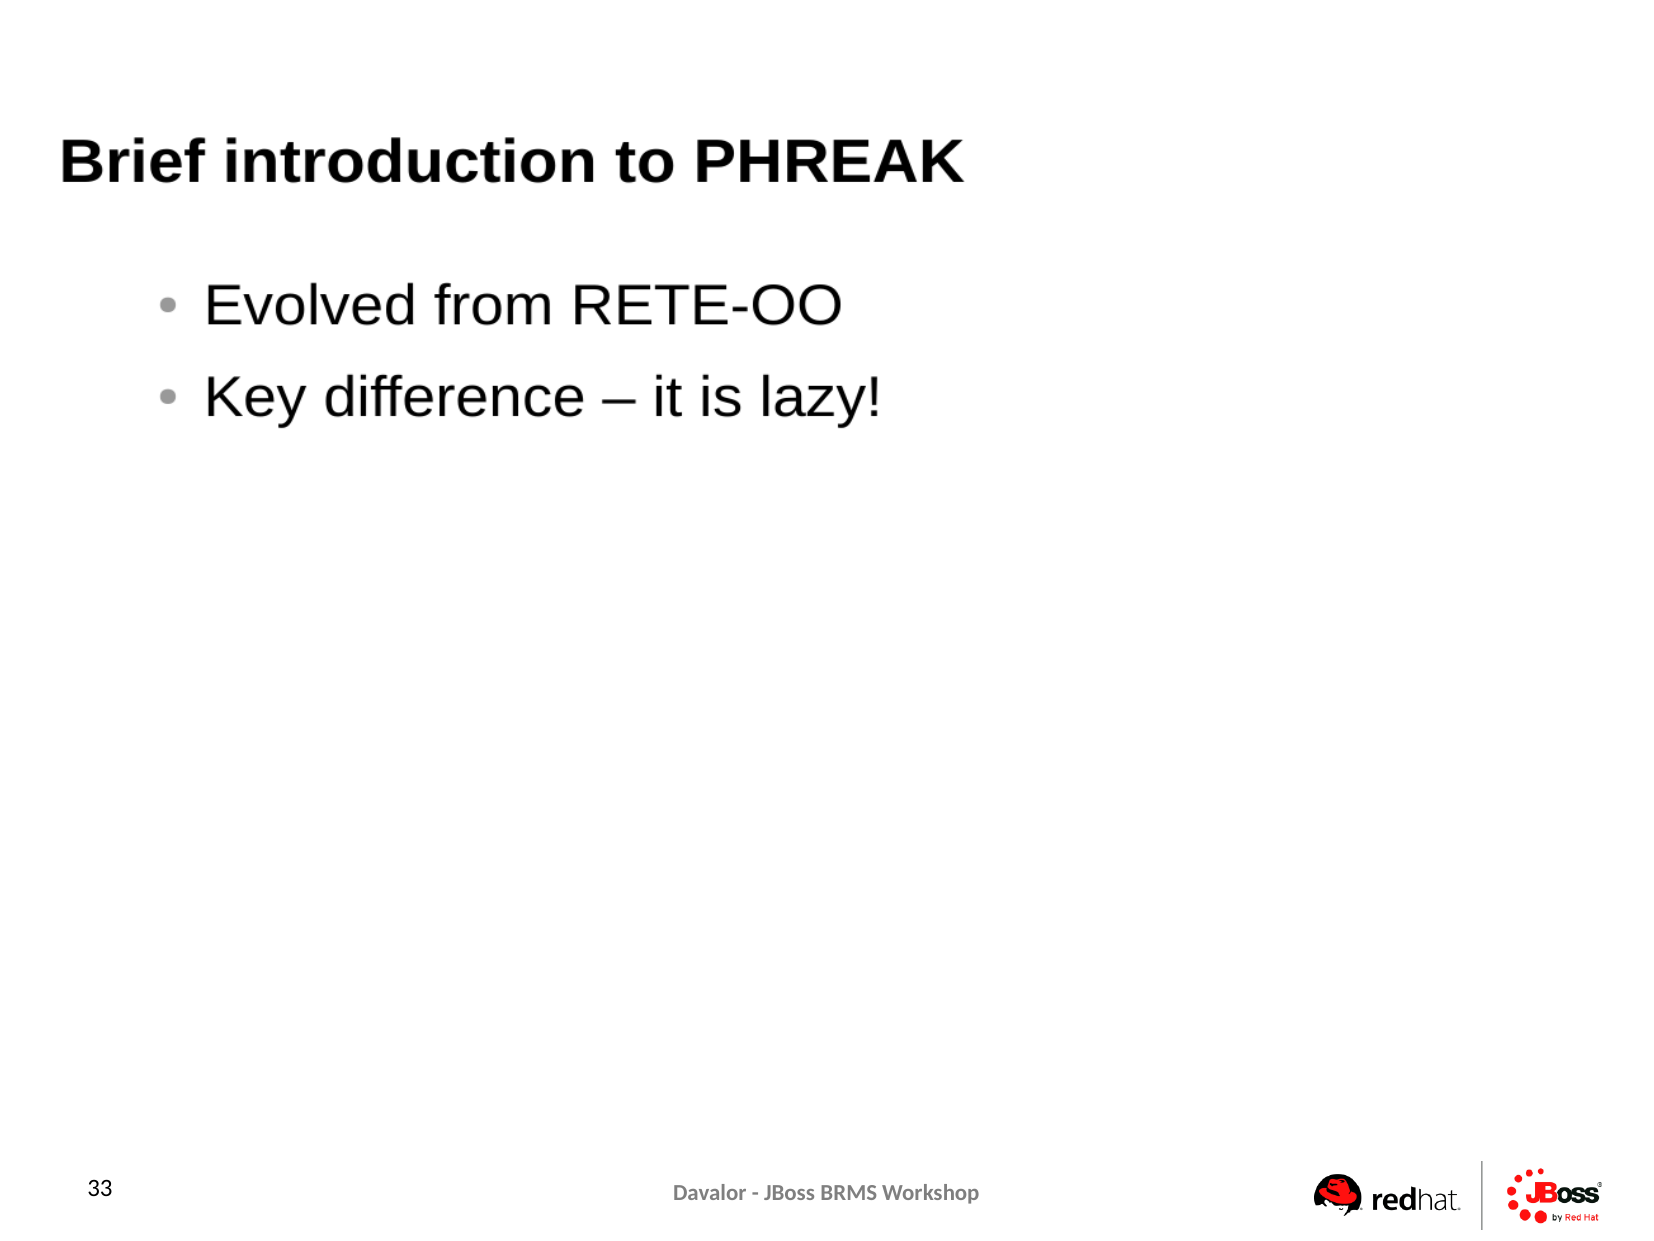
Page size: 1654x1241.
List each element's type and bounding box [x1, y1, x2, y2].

picture [59, 106, 1607, 1123]
picture [1314, 1161, 1602, 1230]
